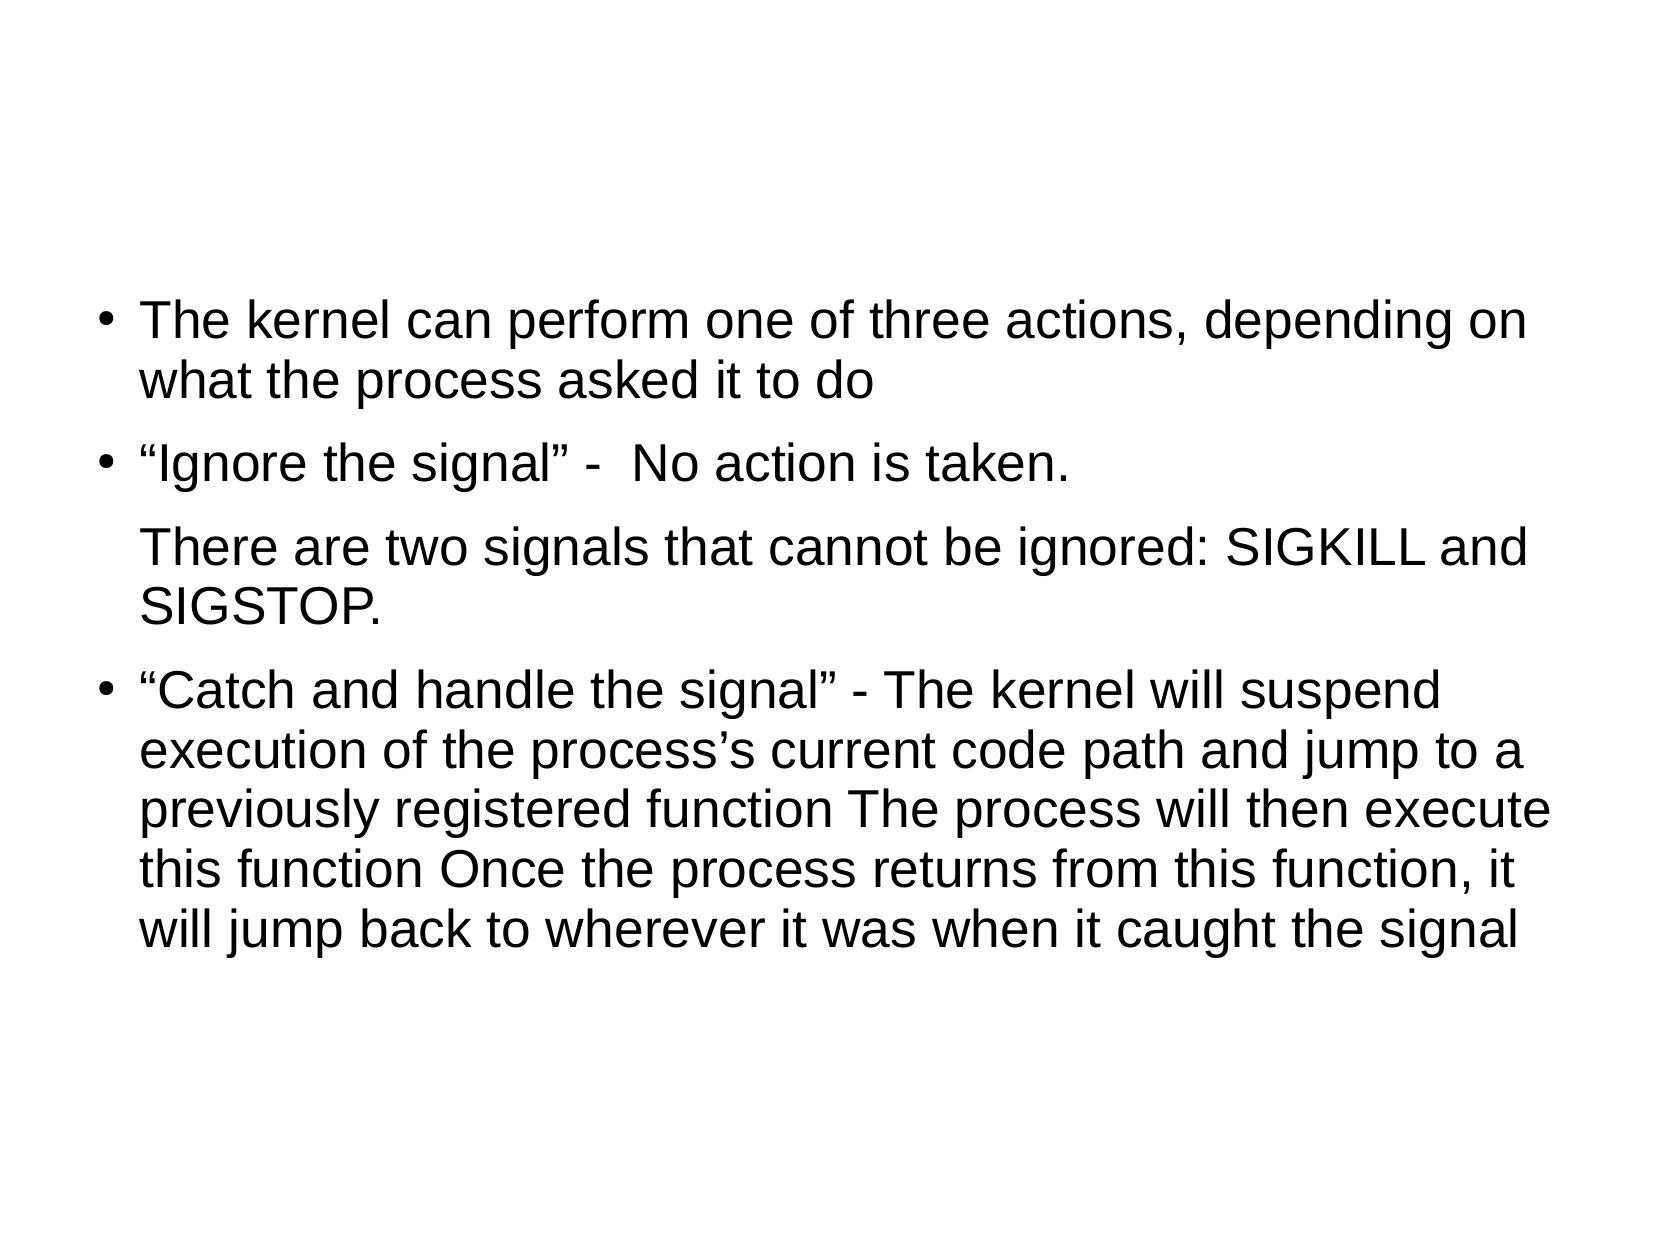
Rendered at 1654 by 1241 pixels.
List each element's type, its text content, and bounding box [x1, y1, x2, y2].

list The kernel can perform one of three actions, depending on what the process asked it to do “Ignore the signal” - No action is taken. There are two signals that cannot be ignored: SIGKILL and SIGSTOP. “Catch and handle the signal” - The kernel will suspend execution of the process’s current code path and jump to a previously registered function The process will then execute this function Once the process returns from this function, it will jump back to wherever it was when it caught the signal [82, 290, 1571, 1010]
